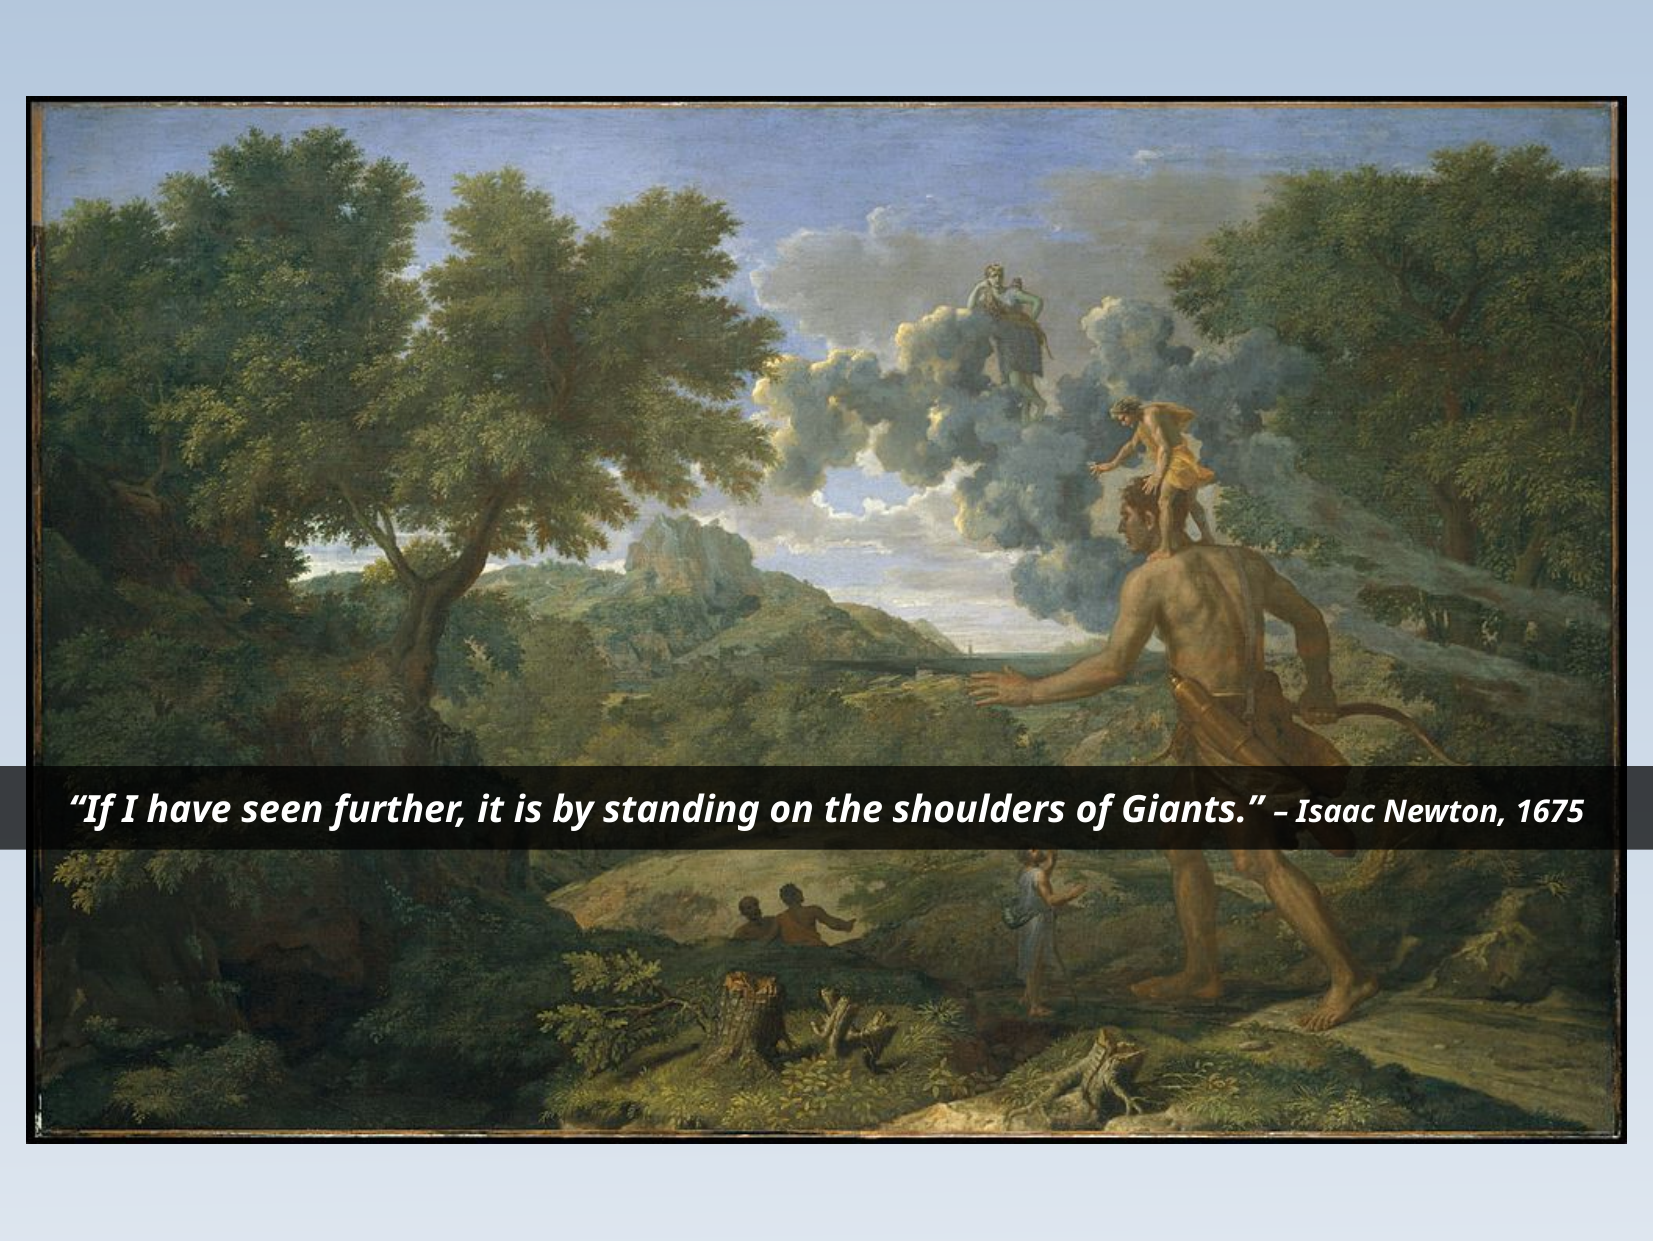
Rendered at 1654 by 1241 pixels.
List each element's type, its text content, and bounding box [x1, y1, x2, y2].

picture [26, 850, 1627, 1144]
title “If I have seen further, it is by standing on the shoulders of Giants.” – Isaac Newton, 1675 [0, 766, 1653, 850]
picture [26, 96, 1627, 766]
